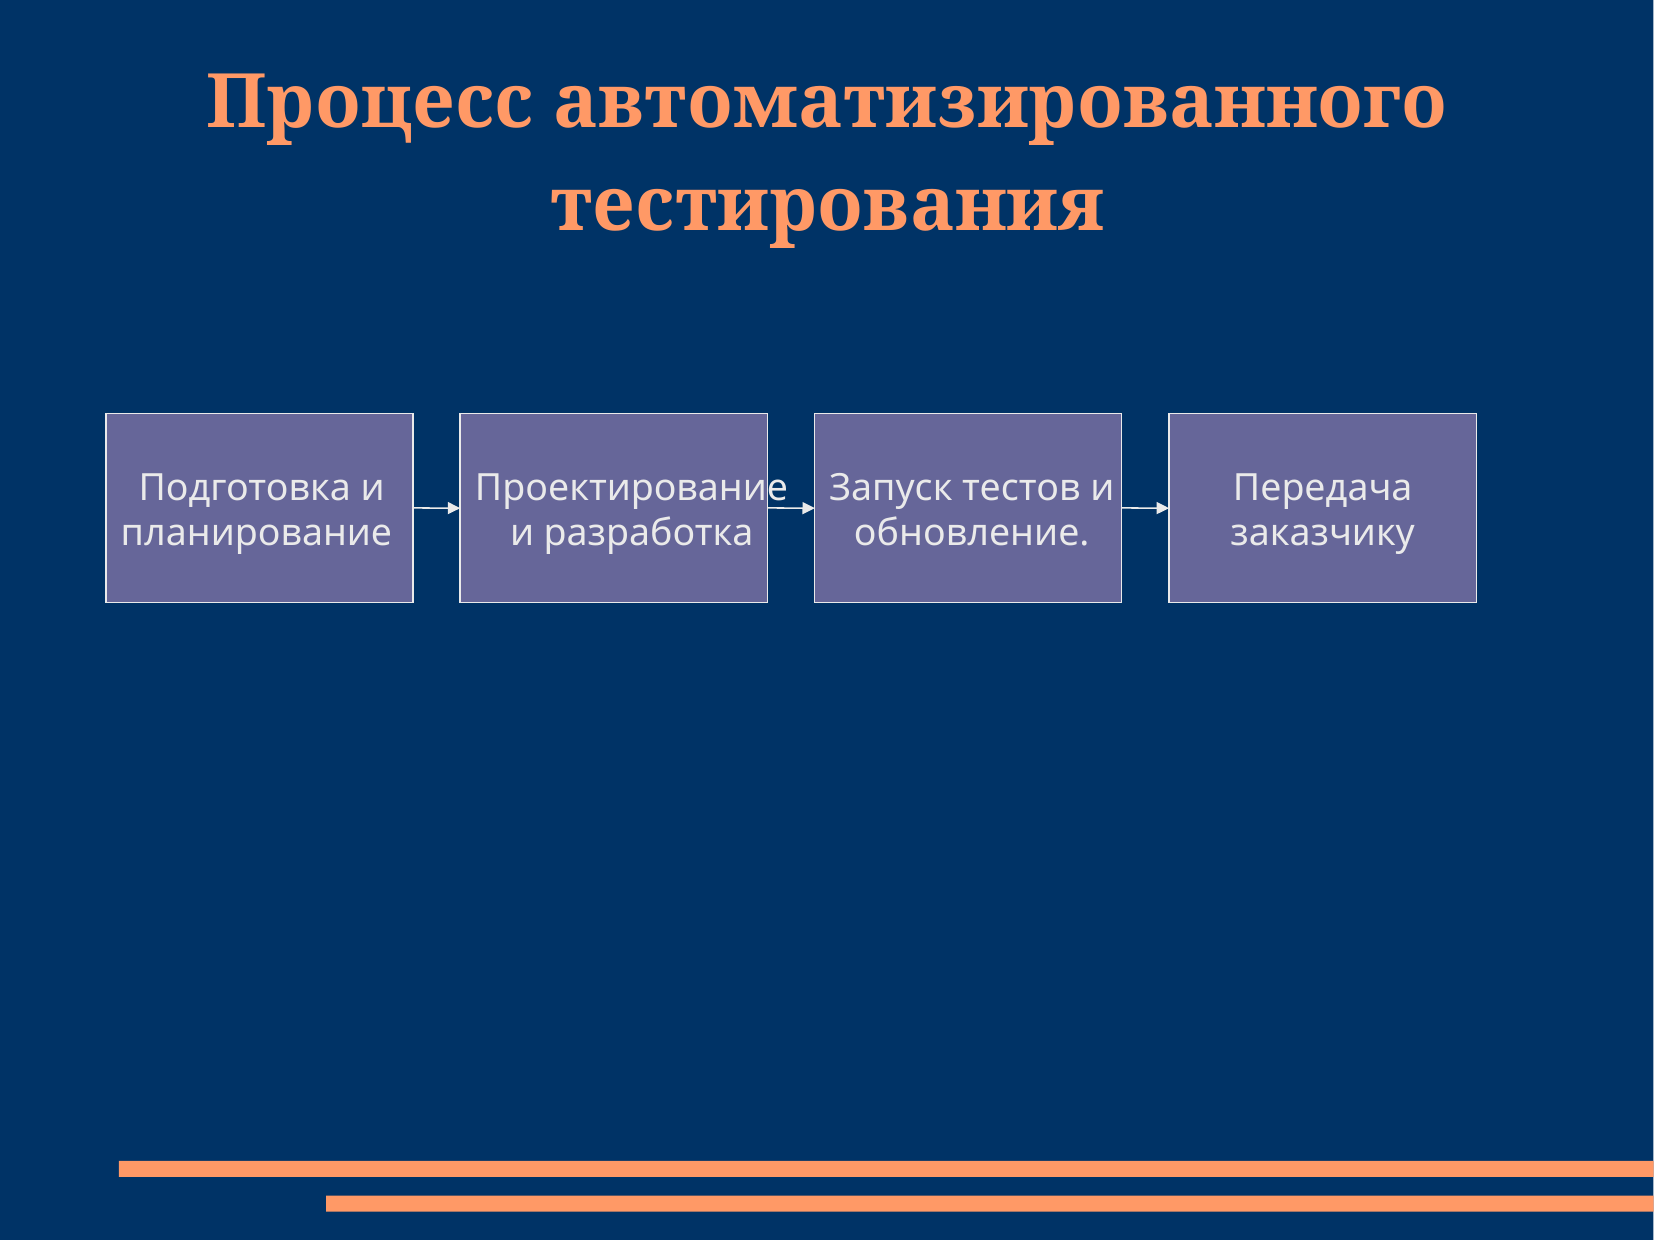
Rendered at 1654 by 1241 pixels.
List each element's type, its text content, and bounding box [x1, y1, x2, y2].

text_box Передача заказчику [1169, 413, 1477, 603]
text_box Проектирование и разработка [460, 413, 768, 603]
text_box Запуск тестов и обновление. [814, 413, 1122, 603]
title Процесс автоматизированного тестирования [121, 46, 1534, 254]
text_box Подготовка и планирование [105, 413, 413, 603]
